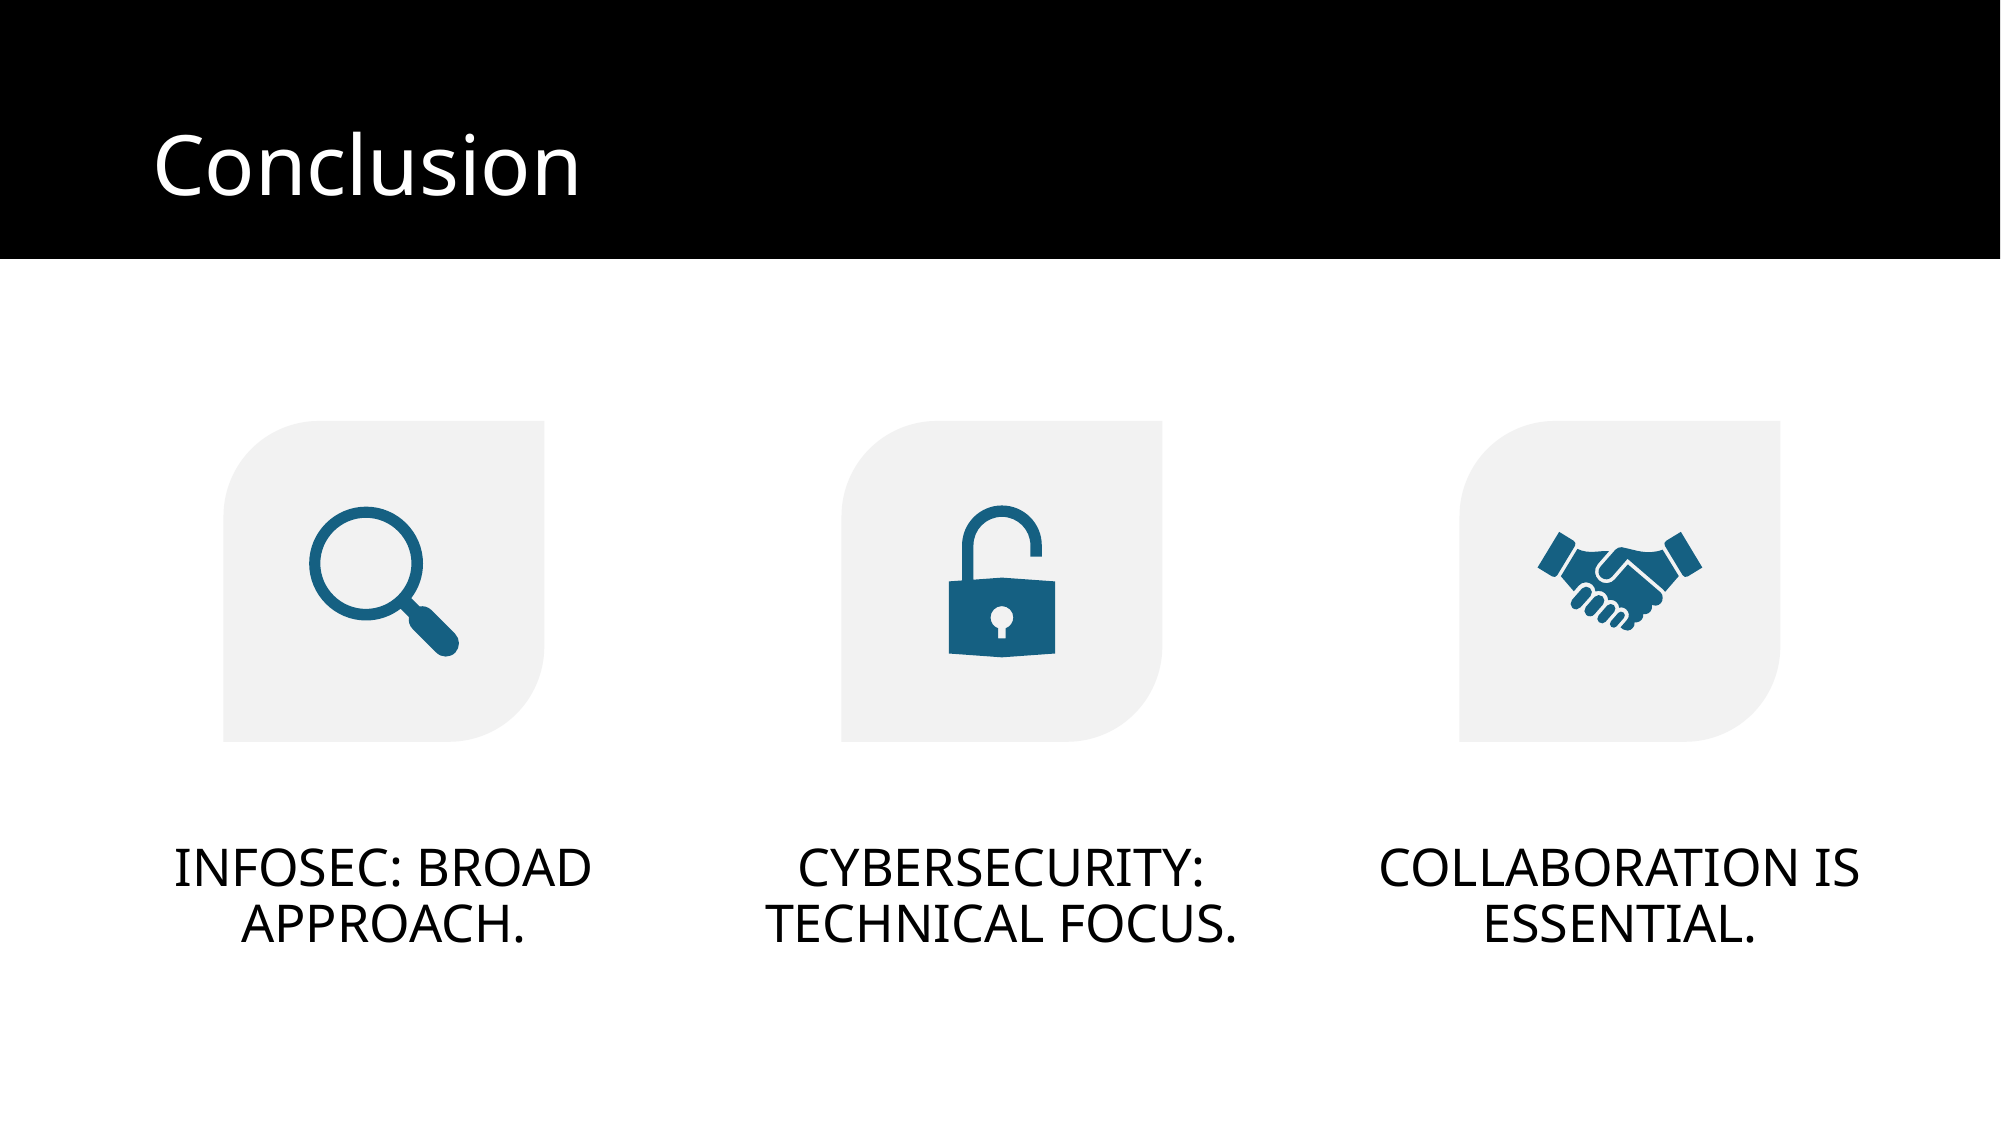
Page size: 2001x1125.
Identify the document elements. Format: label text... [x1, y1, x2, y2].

text_box Cybersecurity: Technical focus. [738, 841, 1265, 960]
title Conclusion [225, 57, 1873, 202]
text_box Collaboration is essential. [1356, 841, 1883, 960]
text_box [0, 0, 2000, 1125]
text_box InfoSec: Broad approach. [121, 841, 648, 960]
